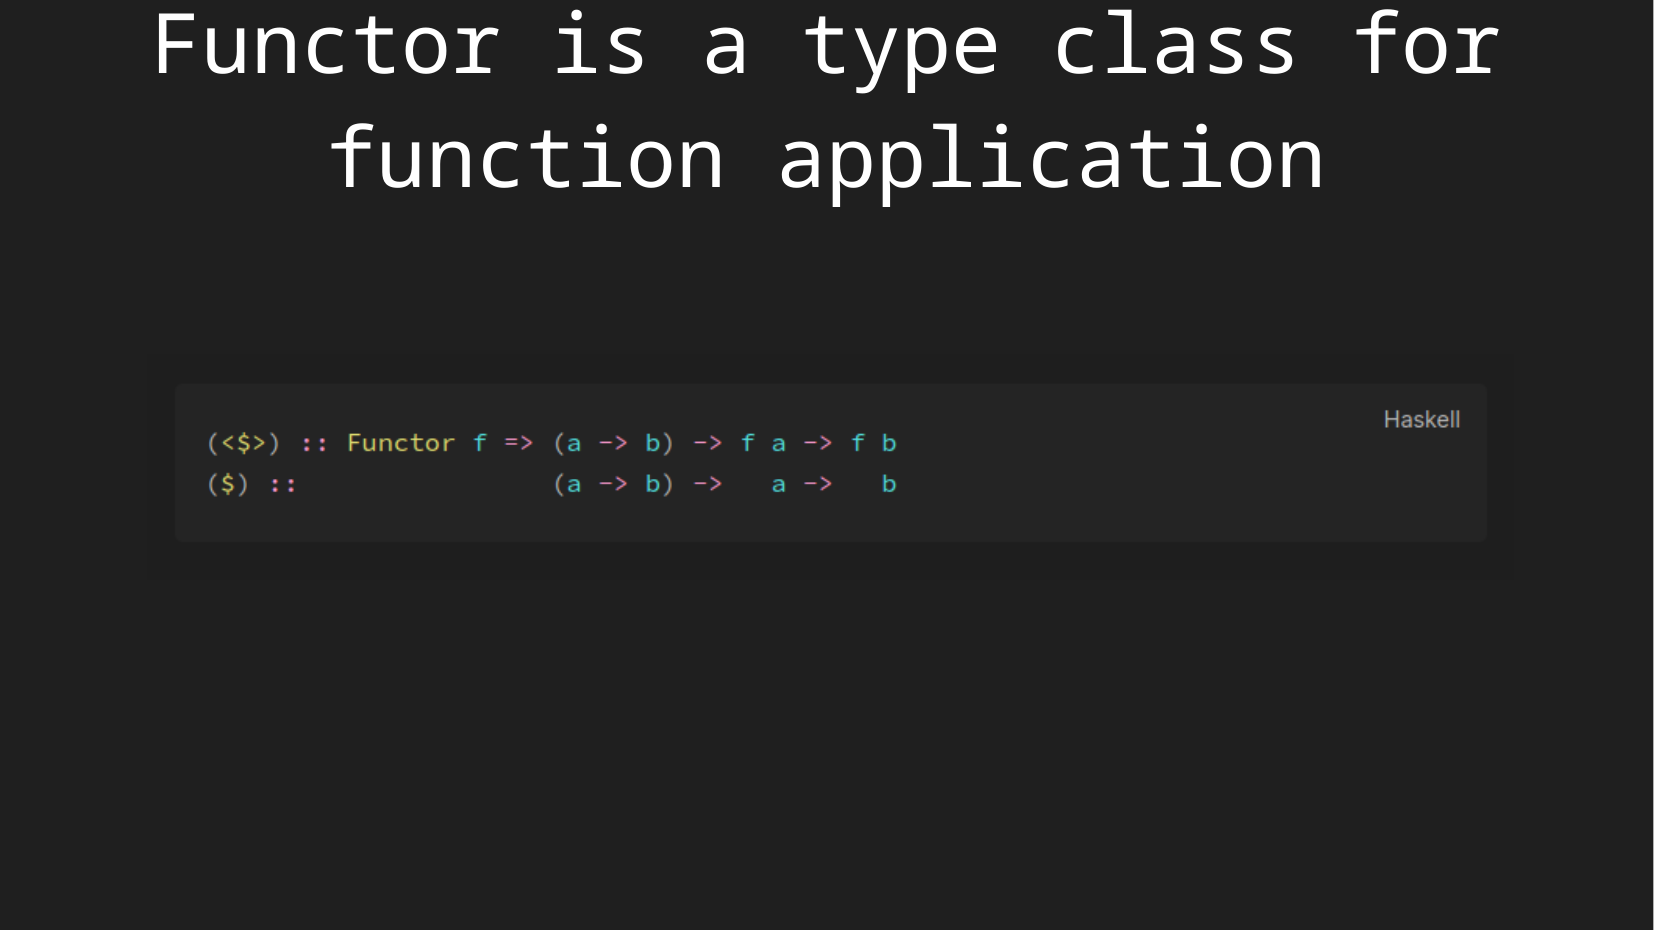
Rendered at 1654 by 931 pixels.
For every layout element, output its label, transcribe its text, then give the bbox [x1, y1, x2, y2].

title Functor is a type class for function application [82, 60, 1571, 137]
picture [147, 354, 1514, 580]
